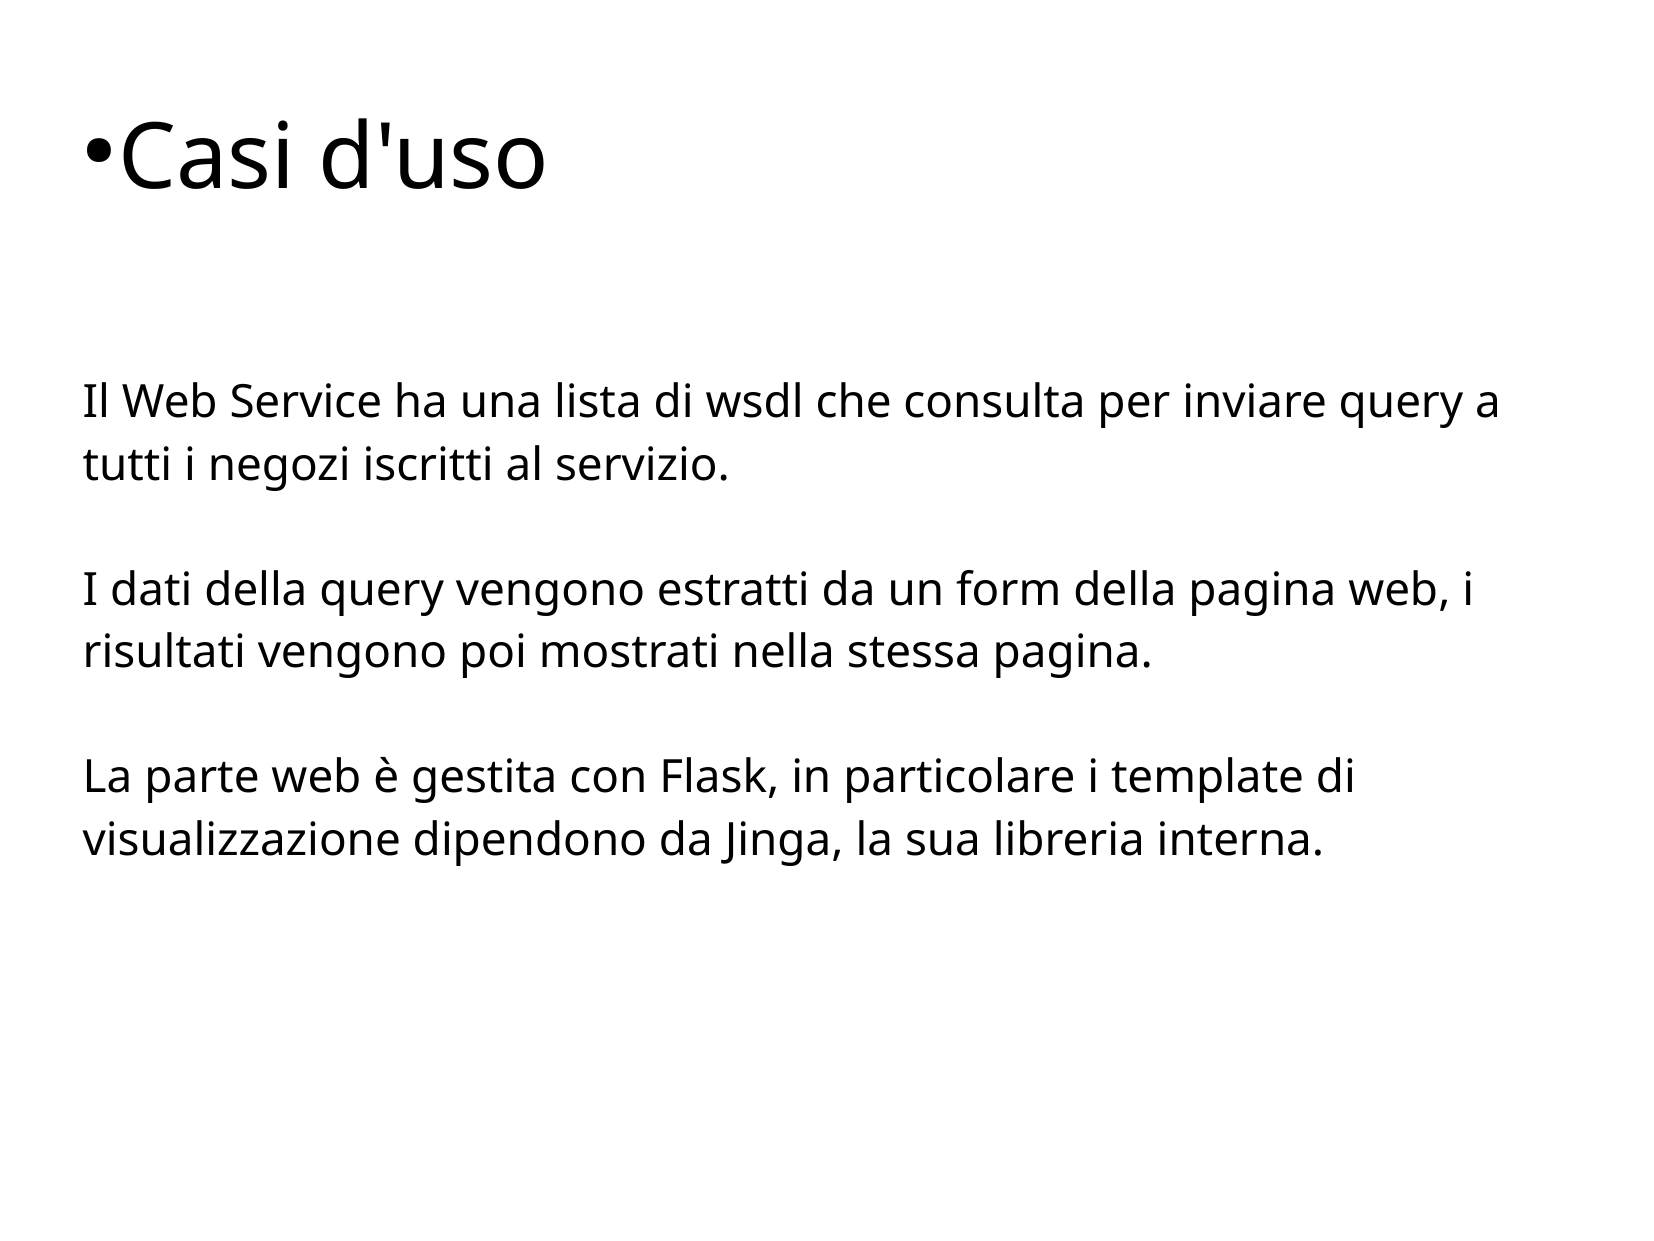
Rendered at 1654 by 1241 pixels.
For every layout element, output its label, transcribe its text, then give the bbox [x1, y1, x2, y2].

subtitle Il Web Service ha una lista di wsdl che consulta per inviare query a tutti i negozi iscritti al servizio. I dati della query vengono estratti da un form della pagina web, i risultati vengono poi mostrati nella stessa pagina. La parte web è gestita con Flask, in particolare i template di visualizzazione dipendono da Jinga, la sua libreria interna. [82, 290, 1571, 1010]
title Casi d'uso [82, 49, 1571, 257]
